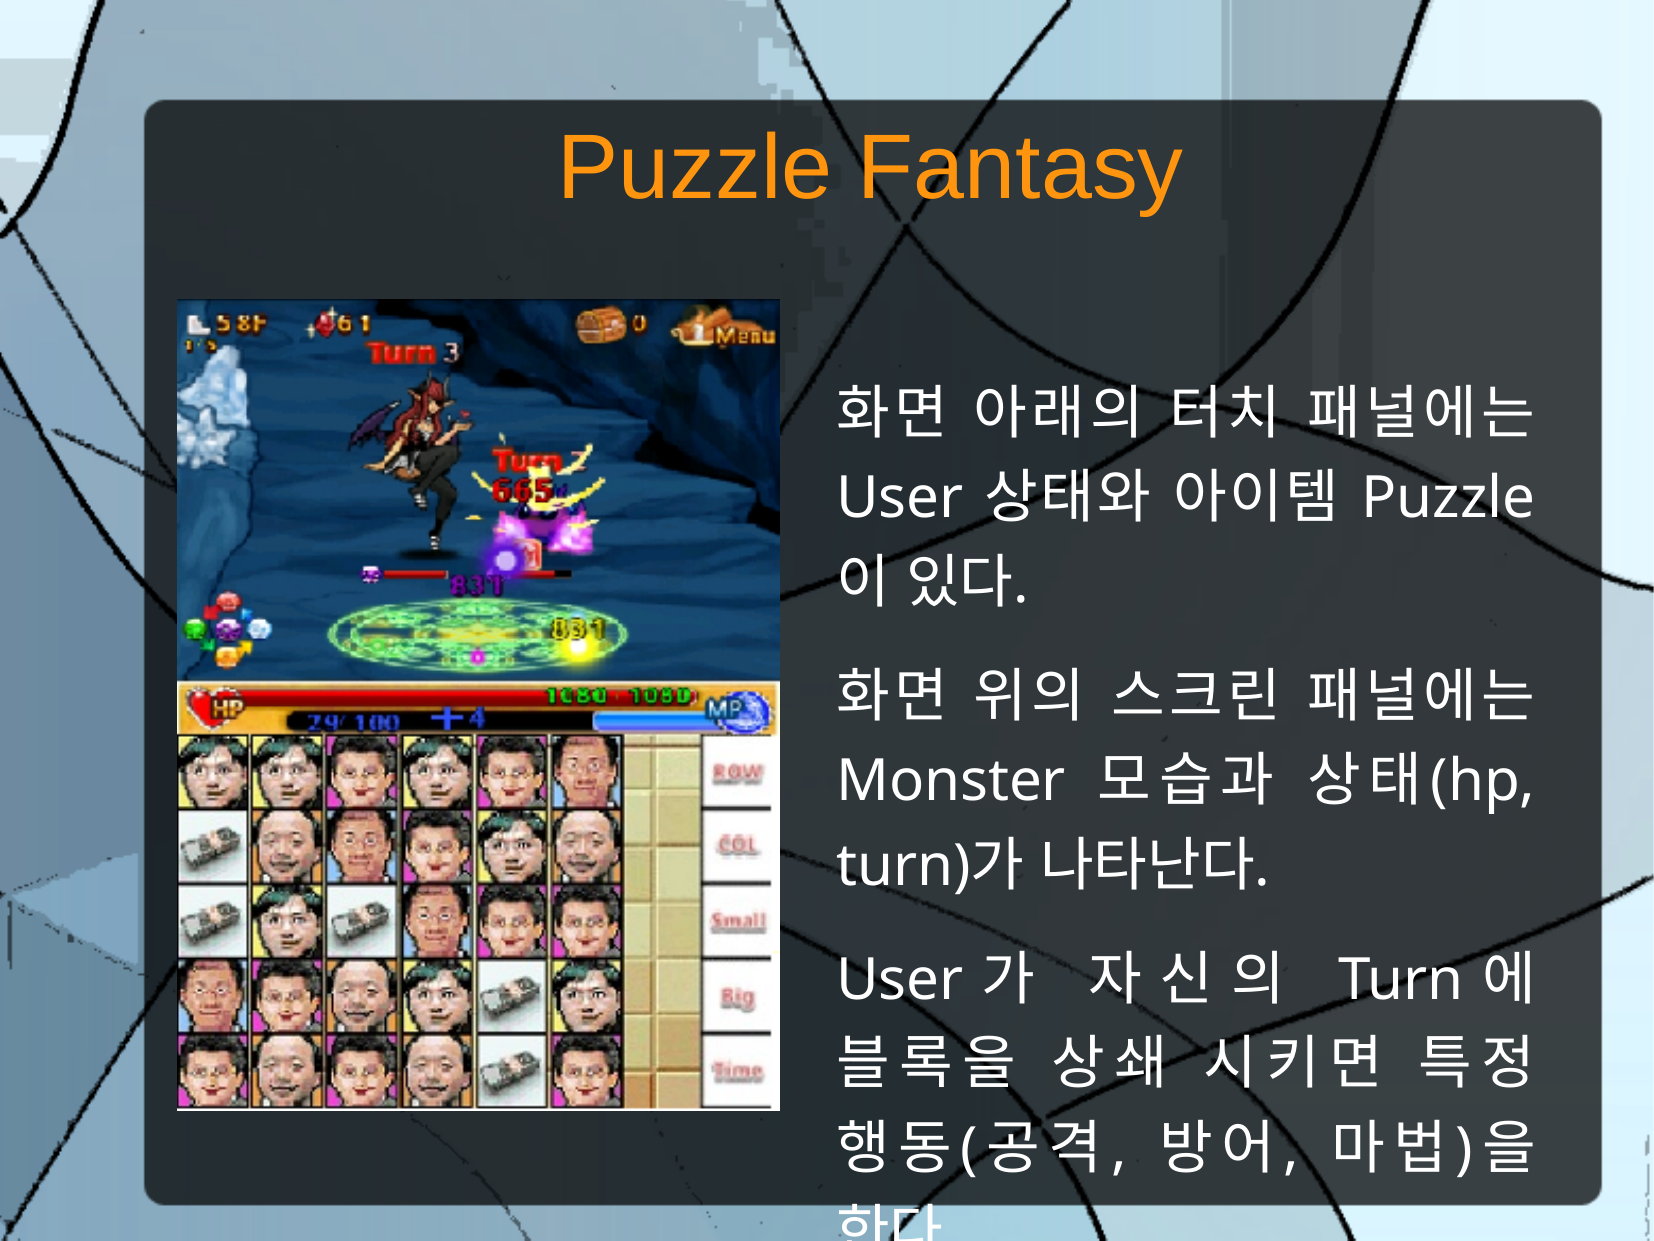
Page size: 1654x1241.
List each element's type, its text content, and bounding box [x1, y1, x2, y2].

picture [0, 0, 1654, 1241]
list 화면 아래의 터치 패널에는 User 상태와 아이템 Puzzle이 있다. 화면 위의 스크린 패널에는 Monster 모습과 상태(hp, turn)가 나타난다. User가 자신의 Turn에 블록을 상쇄 시키면 특정 행동(공격, 방어, 마법)을 한다. [836, 366, 1536, 1086]
title Puzzle Fantasy [159, 59, 1583, 276]
